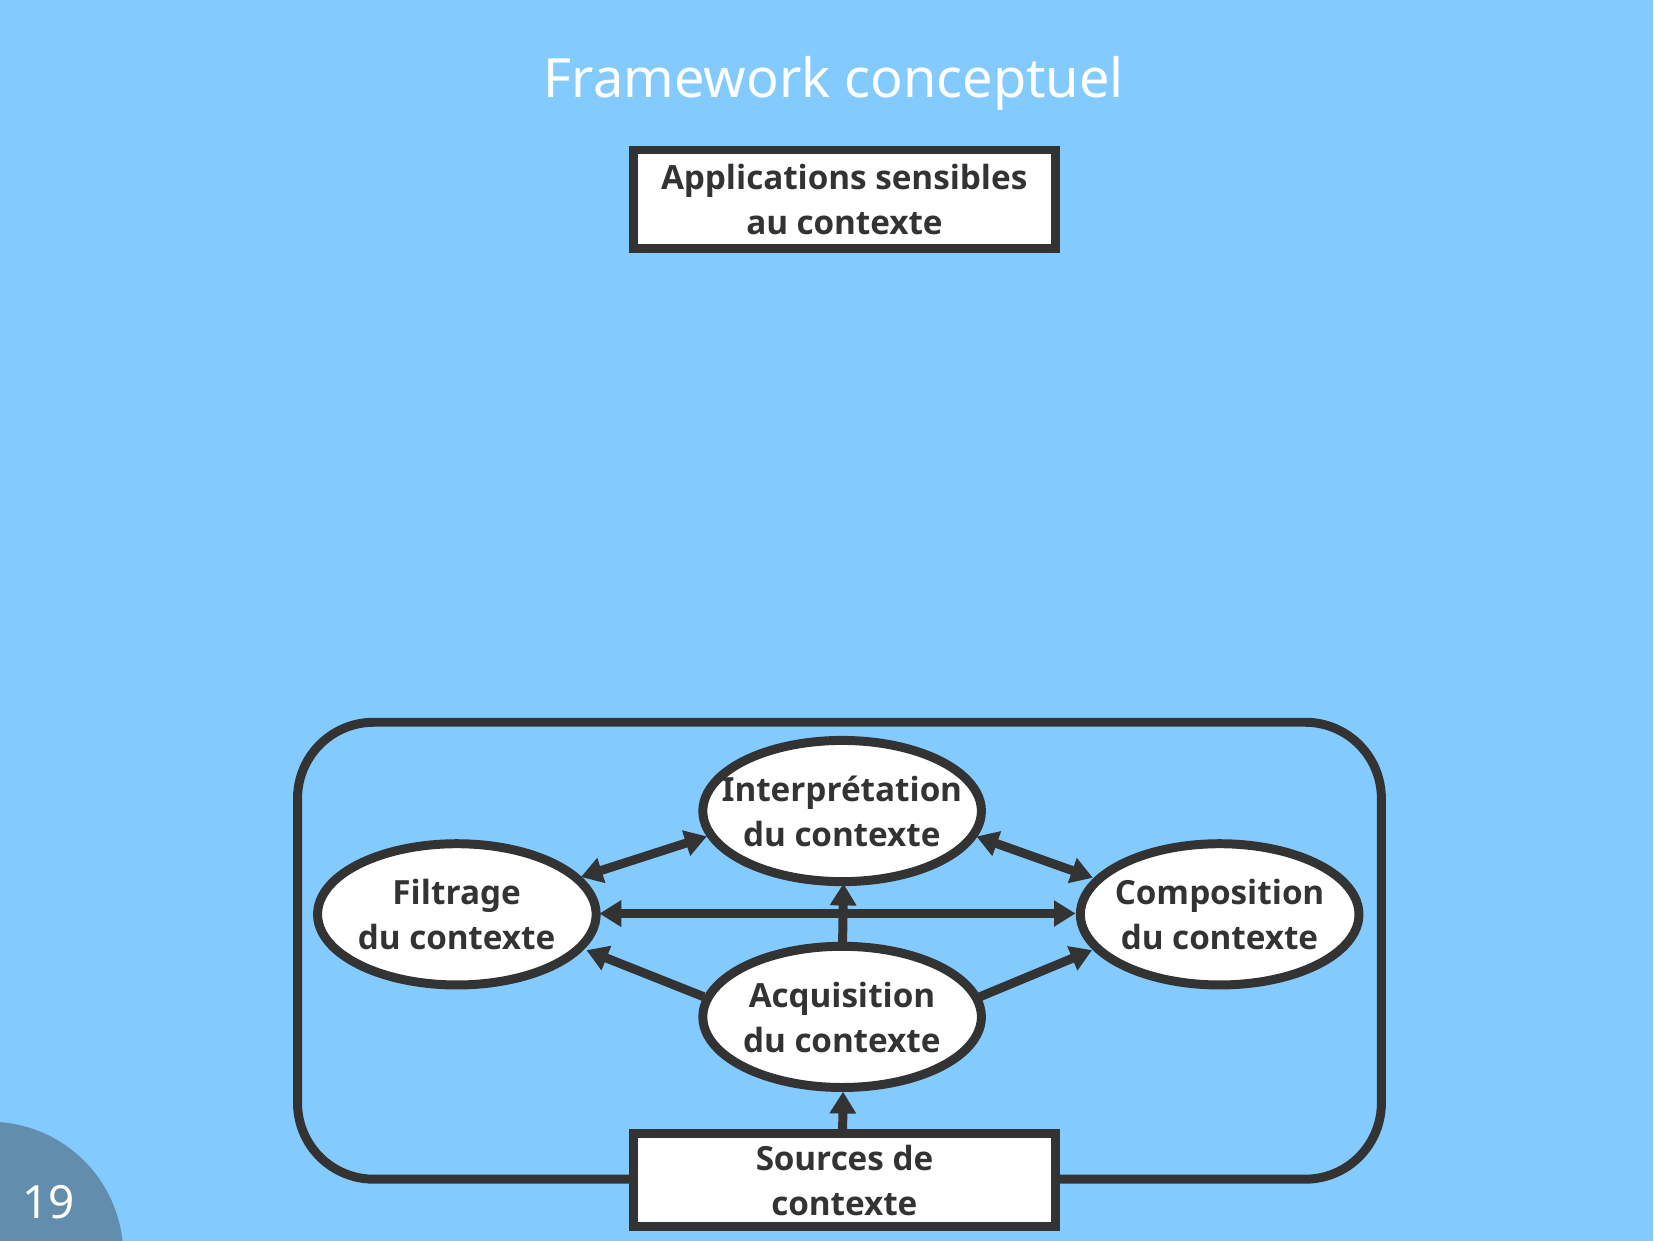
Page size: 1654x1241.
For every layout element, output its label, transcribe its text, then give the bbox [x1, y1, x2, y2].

text_box Framework conceptuel [49, 3, 1619, 151]
text_box Que vient-on de faire ? [699, 942, 985, 1091]
text_box Que vient-on de faire ? [630, 151, 1059, 252]
text_box Sources de contexte [633, 1133, 1056, 1227]
text_box Interprétation du contexte [702, 740, 982, 882]
text_box Filtrage du contexte [317, 843, 597, 985]
text_box Applications sensibles au contexte [633, 151, 1056, 249]
text_box Que vient-on de faire ? [699, 736, 985, 886]
text_box Que vient-on de faire ? [1076, 840, 1363, 989]
text_box Que vient-on de faire ? [314, 840, 600, 989]
text_box Composition du contexte [1080, 843, 1359, 985]
text_box Que vient-on de faire ? [630, 1184, 1059, 1230]
text_box Que vient-on de faire ? [630, 1130, 1059, 1174]
text_box Acquisition du contexte [702, 946, 982, 1088]
